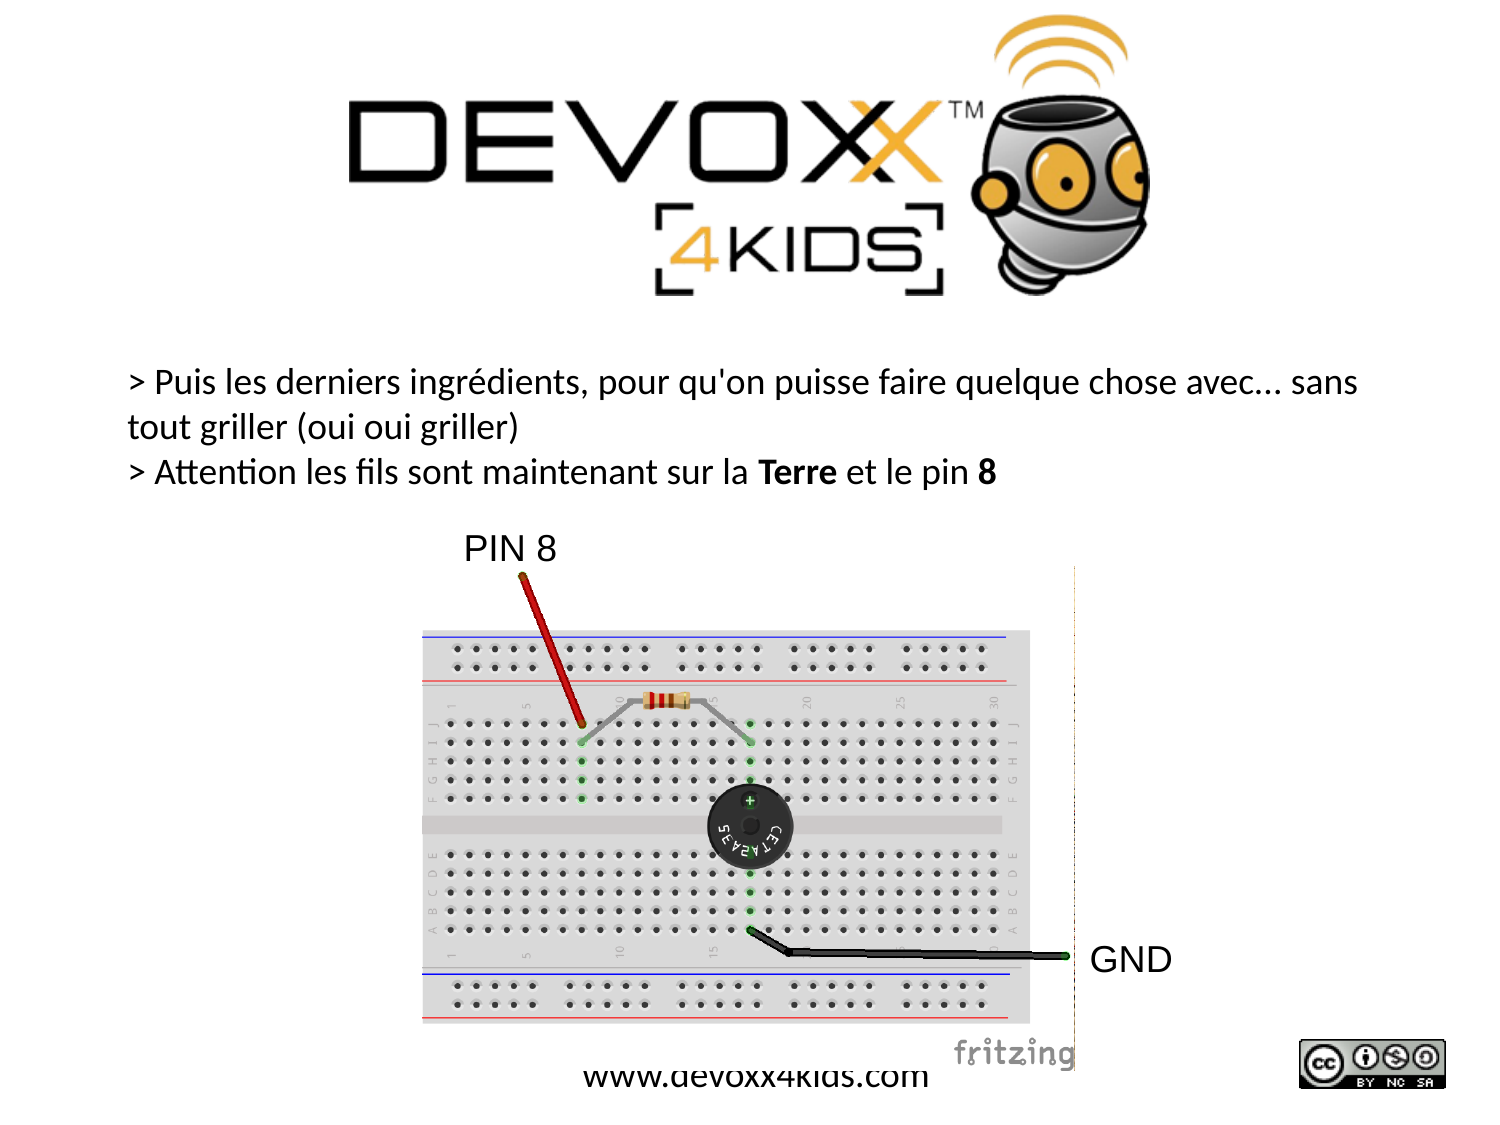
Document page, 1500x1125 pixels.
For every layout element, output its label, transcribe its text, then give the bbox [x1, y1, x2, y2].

picture [422, 566, 1075, 1071]
picture [349, 14, 1150, 296]
picture [1299, 1039, 1446, 1089]
text_box PIN 8 [448, 519, 579, 566]
text_box GND [1075, 930, 1191, 993]
title > Puis les derniers ingrédients, pour qu'on puisse faire quelque chose avec... sans tout griller (oui oui griller) > Attention les fils sont maintenant sur la Terre et le pin 8 [112, 349, 1388, 520]
